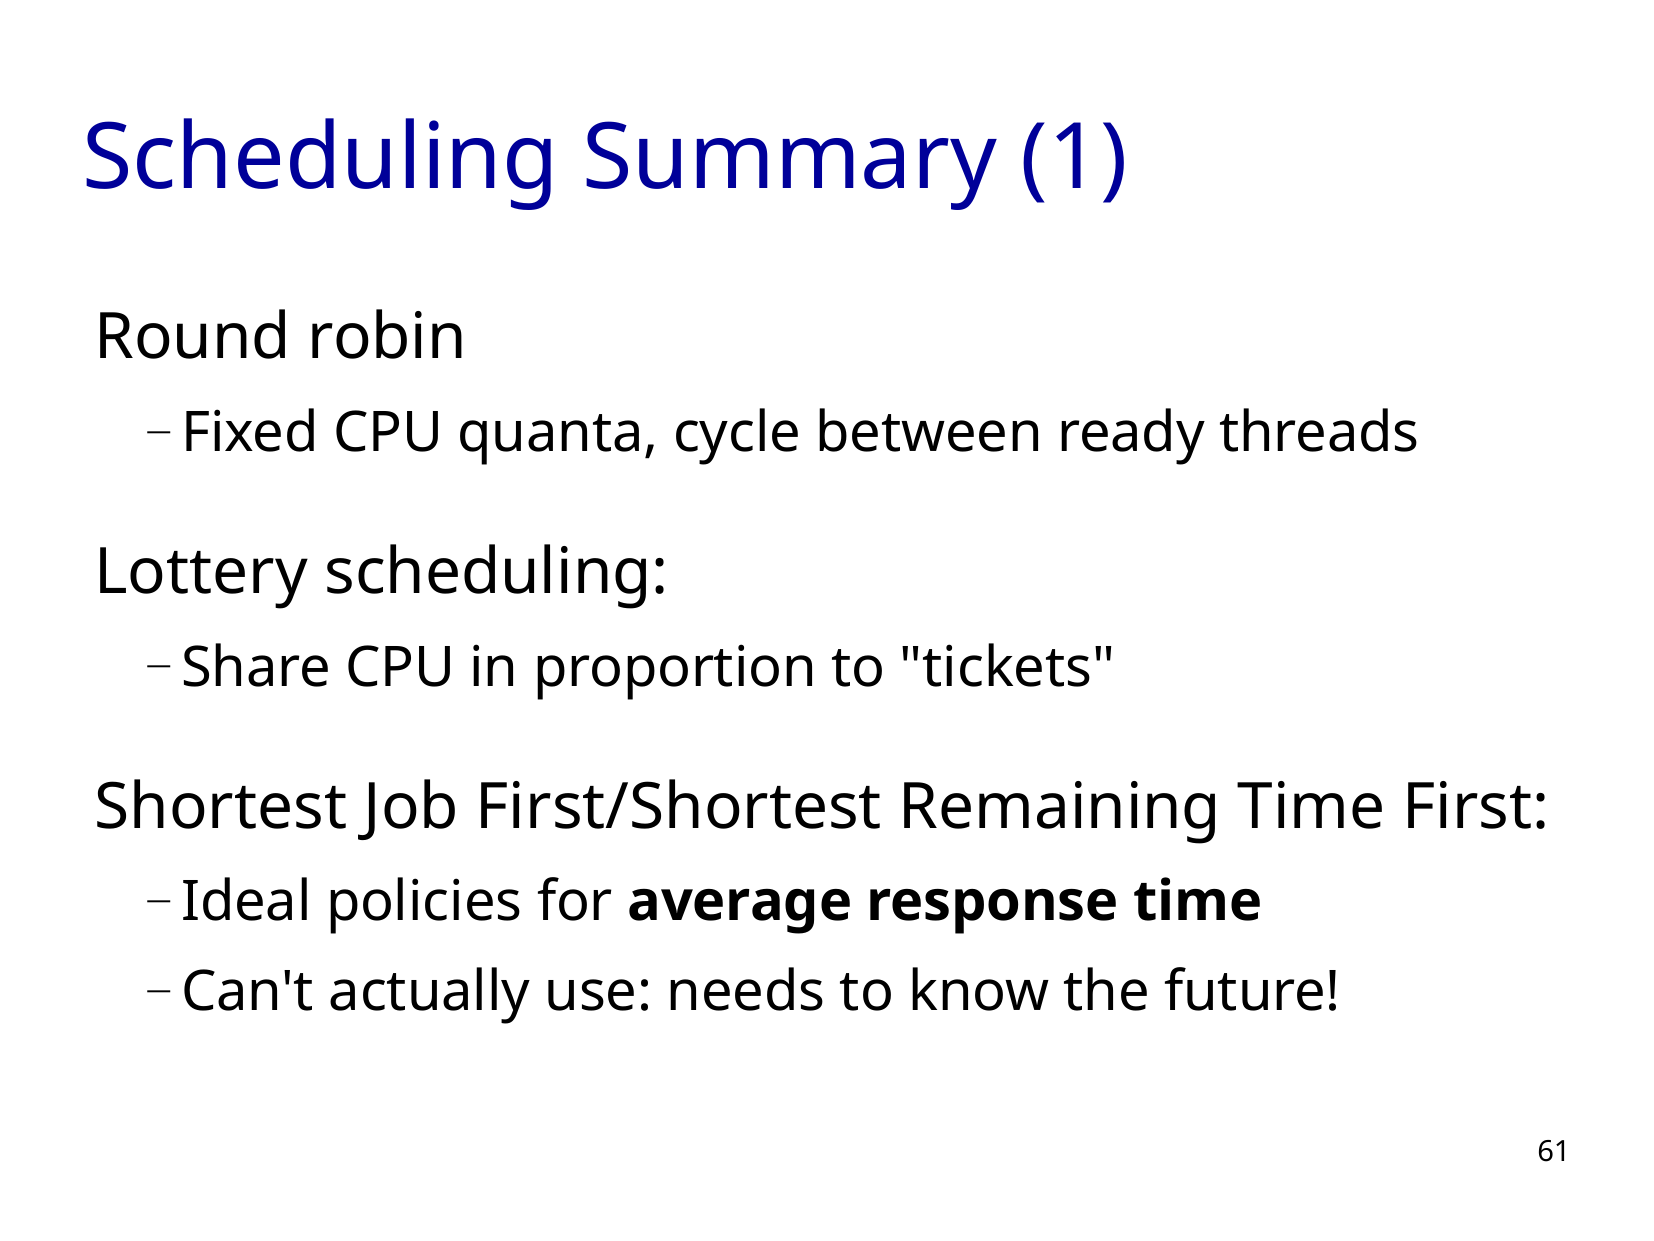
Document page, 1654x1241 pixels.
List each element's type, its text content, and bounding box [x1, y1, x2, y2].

list Round robin Fixed CPU quanta, cycle between ready threads Lottery scheduling: Share CPU in proportion to "tickets" Shortest Job First/Shortest Remaining Time First: Ideal policies for average response time Can't actually use: needs to know the future! [60, 290, 1571, 1096]
title Scheduling Summary (1) [82, 49, 1571, 257]
